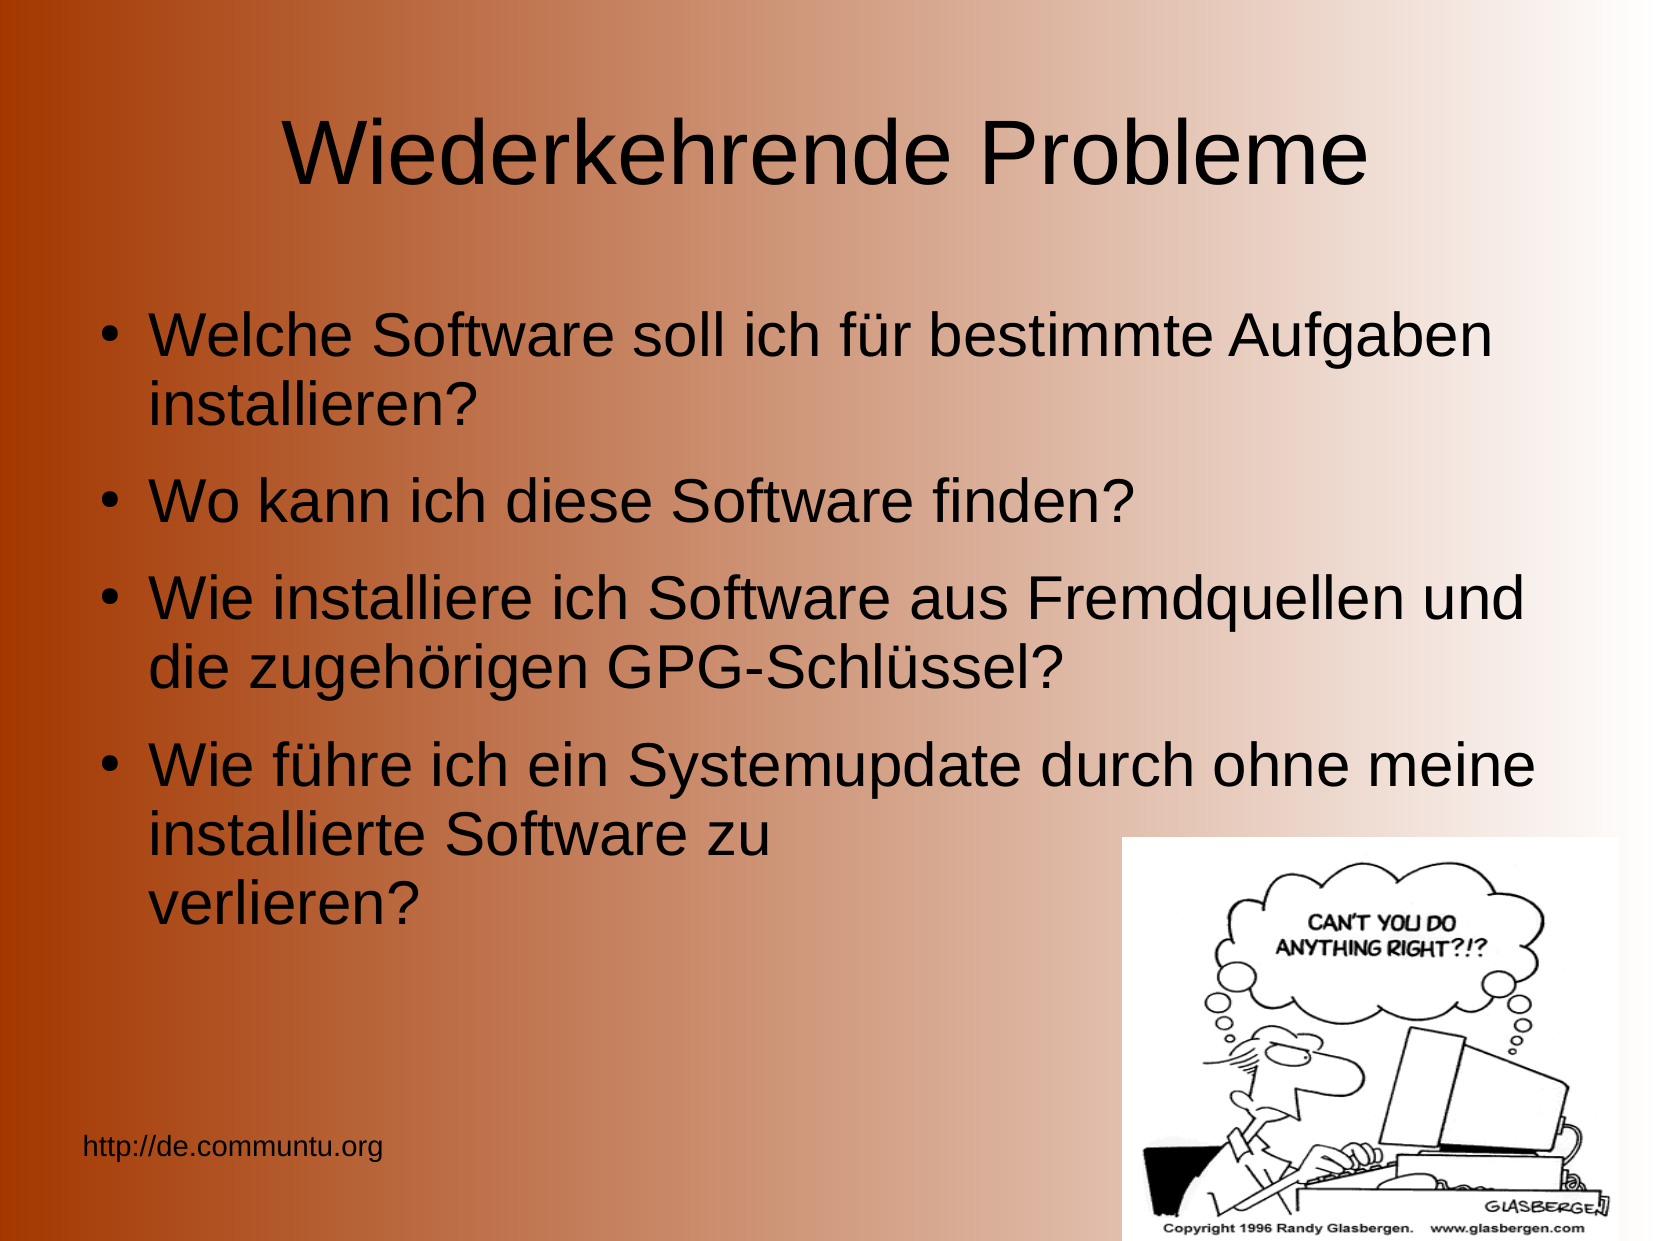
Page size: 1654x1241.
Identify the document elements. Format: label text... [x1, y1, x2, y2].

picture [1122, 837, 1619, 1241]
list Welche Software soll ich für bestimmte Aufgaben installieren? Wo kann ich diese Software finden? Wie installiere ich Software aus Fremdquellen und die zugehörigen GPG-Schlüssel? Wie führe ich ein Systemupdate durch ohne meine installierte Software zu verlieren? [82, 299, 1571, 941]
title Wiederkehrende Probleme [82, 49, 1571, 257]
